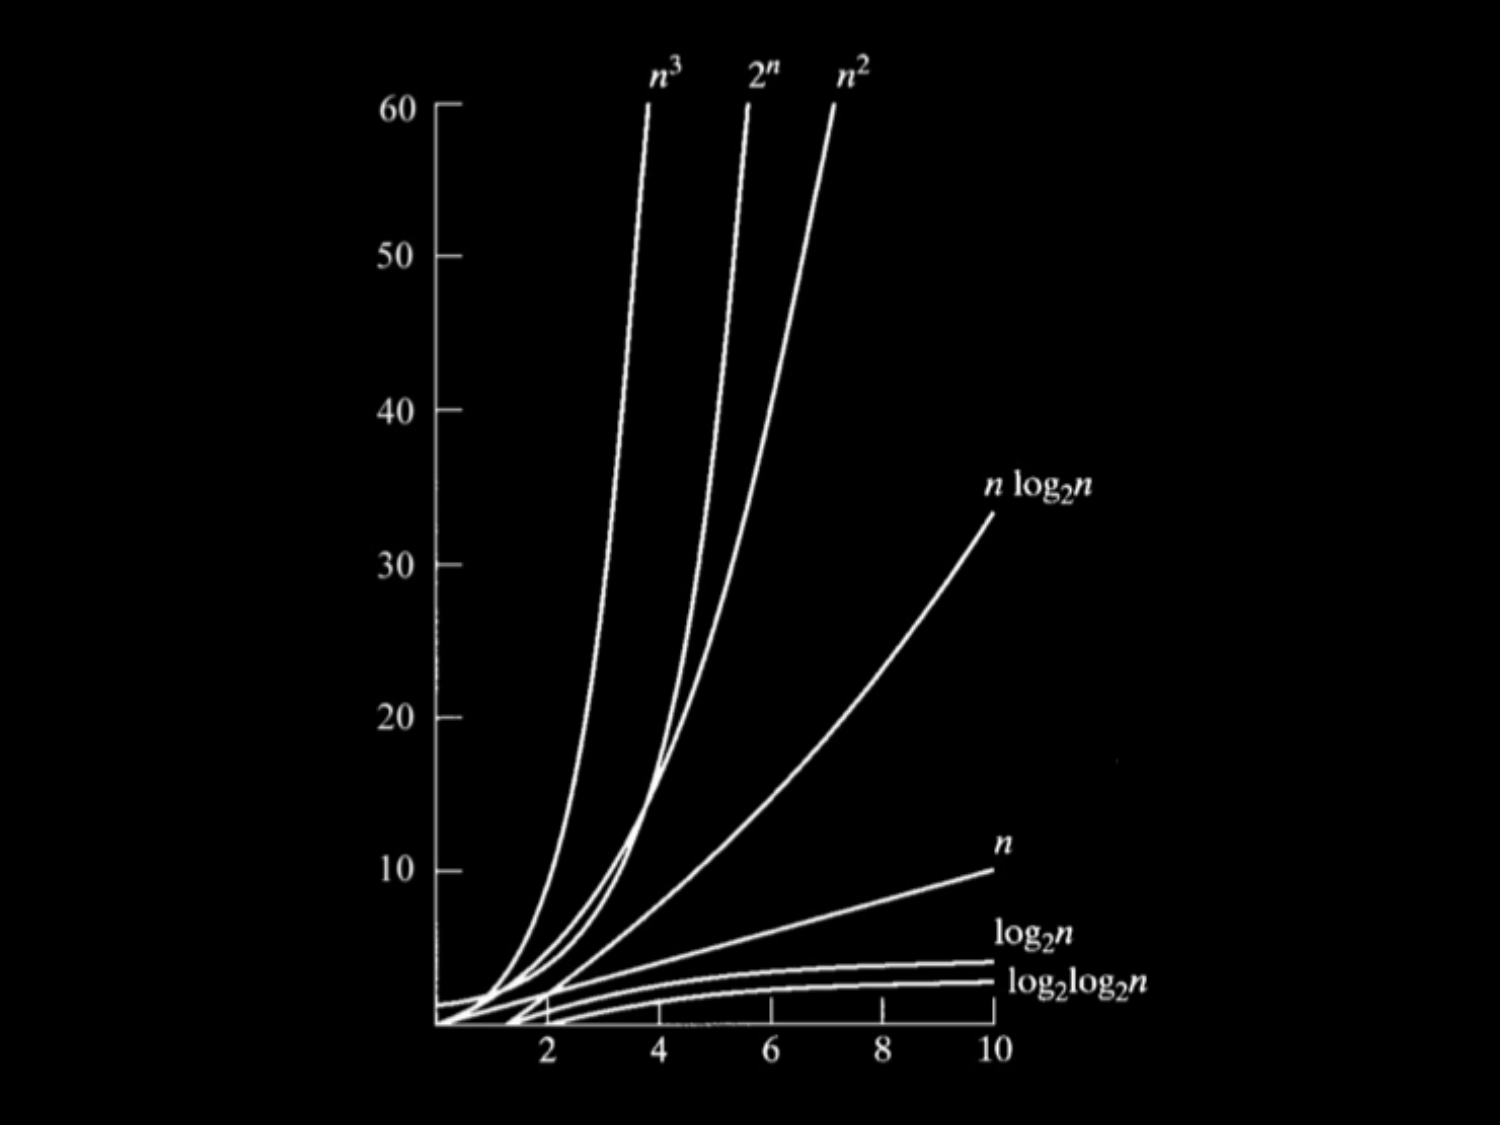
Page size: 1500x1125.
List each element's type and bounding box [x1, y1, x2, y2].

picture [302, 28, 1222, 1102]
